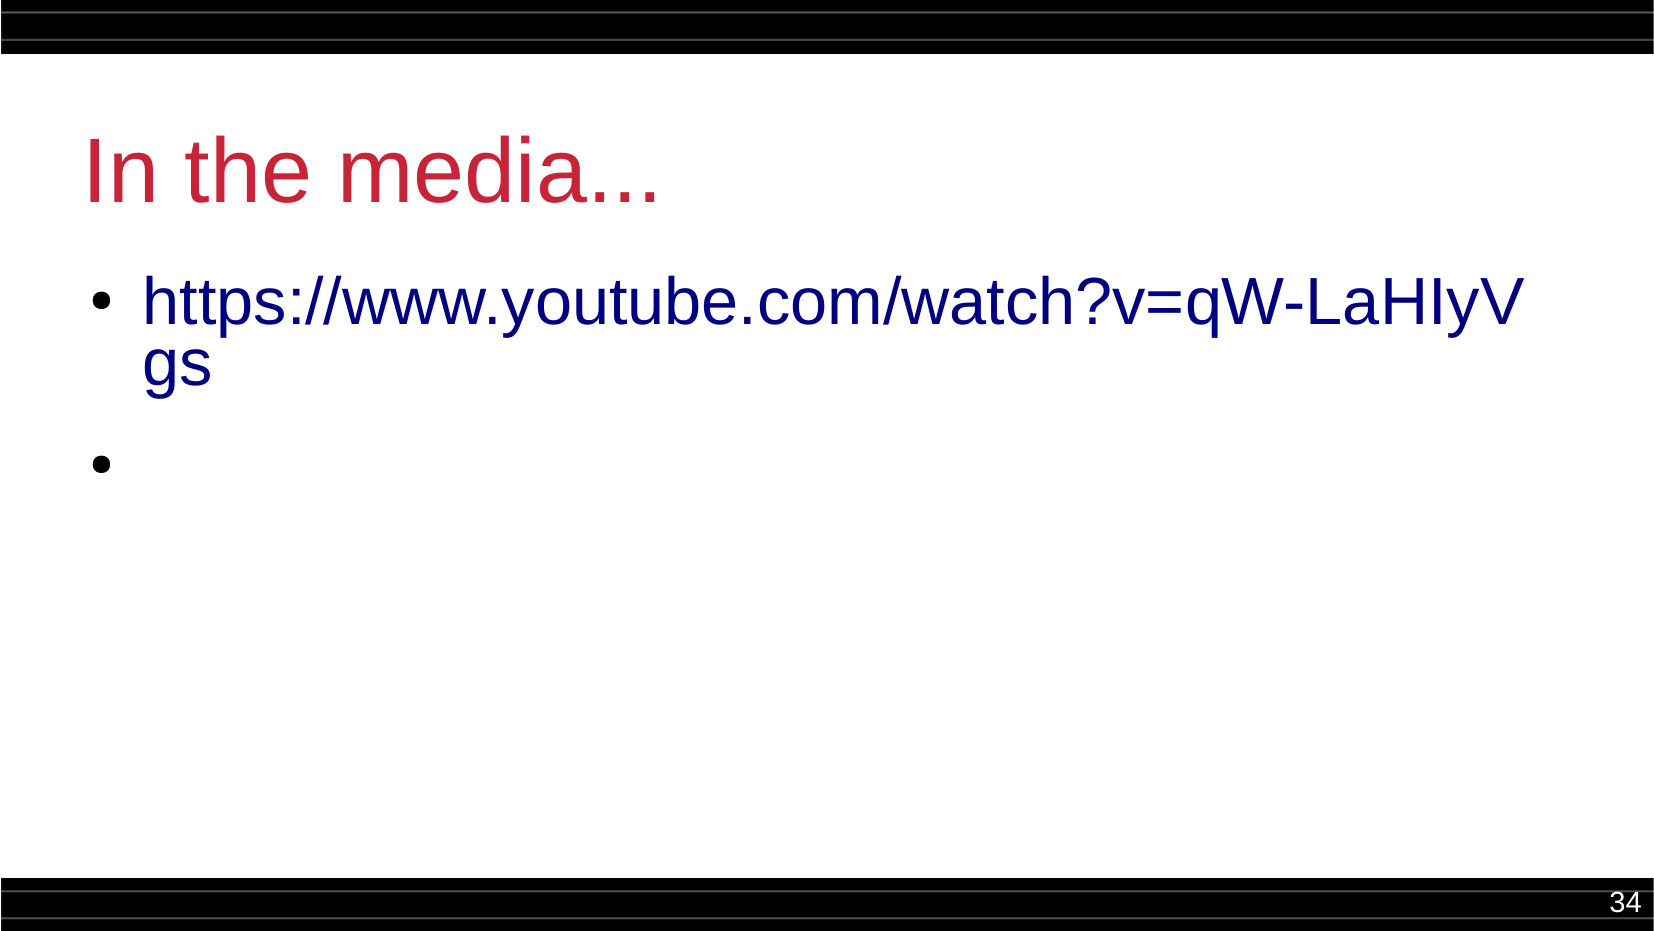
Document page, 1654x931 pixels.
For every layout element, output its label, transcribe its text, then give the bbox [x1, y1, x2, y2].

picture [1, 878, 1654, 931]
title In the media... [82, 92, 1571, 249]
picture [1, 0, 1654, 54]
list https://www.youtube.com/watch?v=qW-LaHIyVgs [71, 264, 1561, 751]
